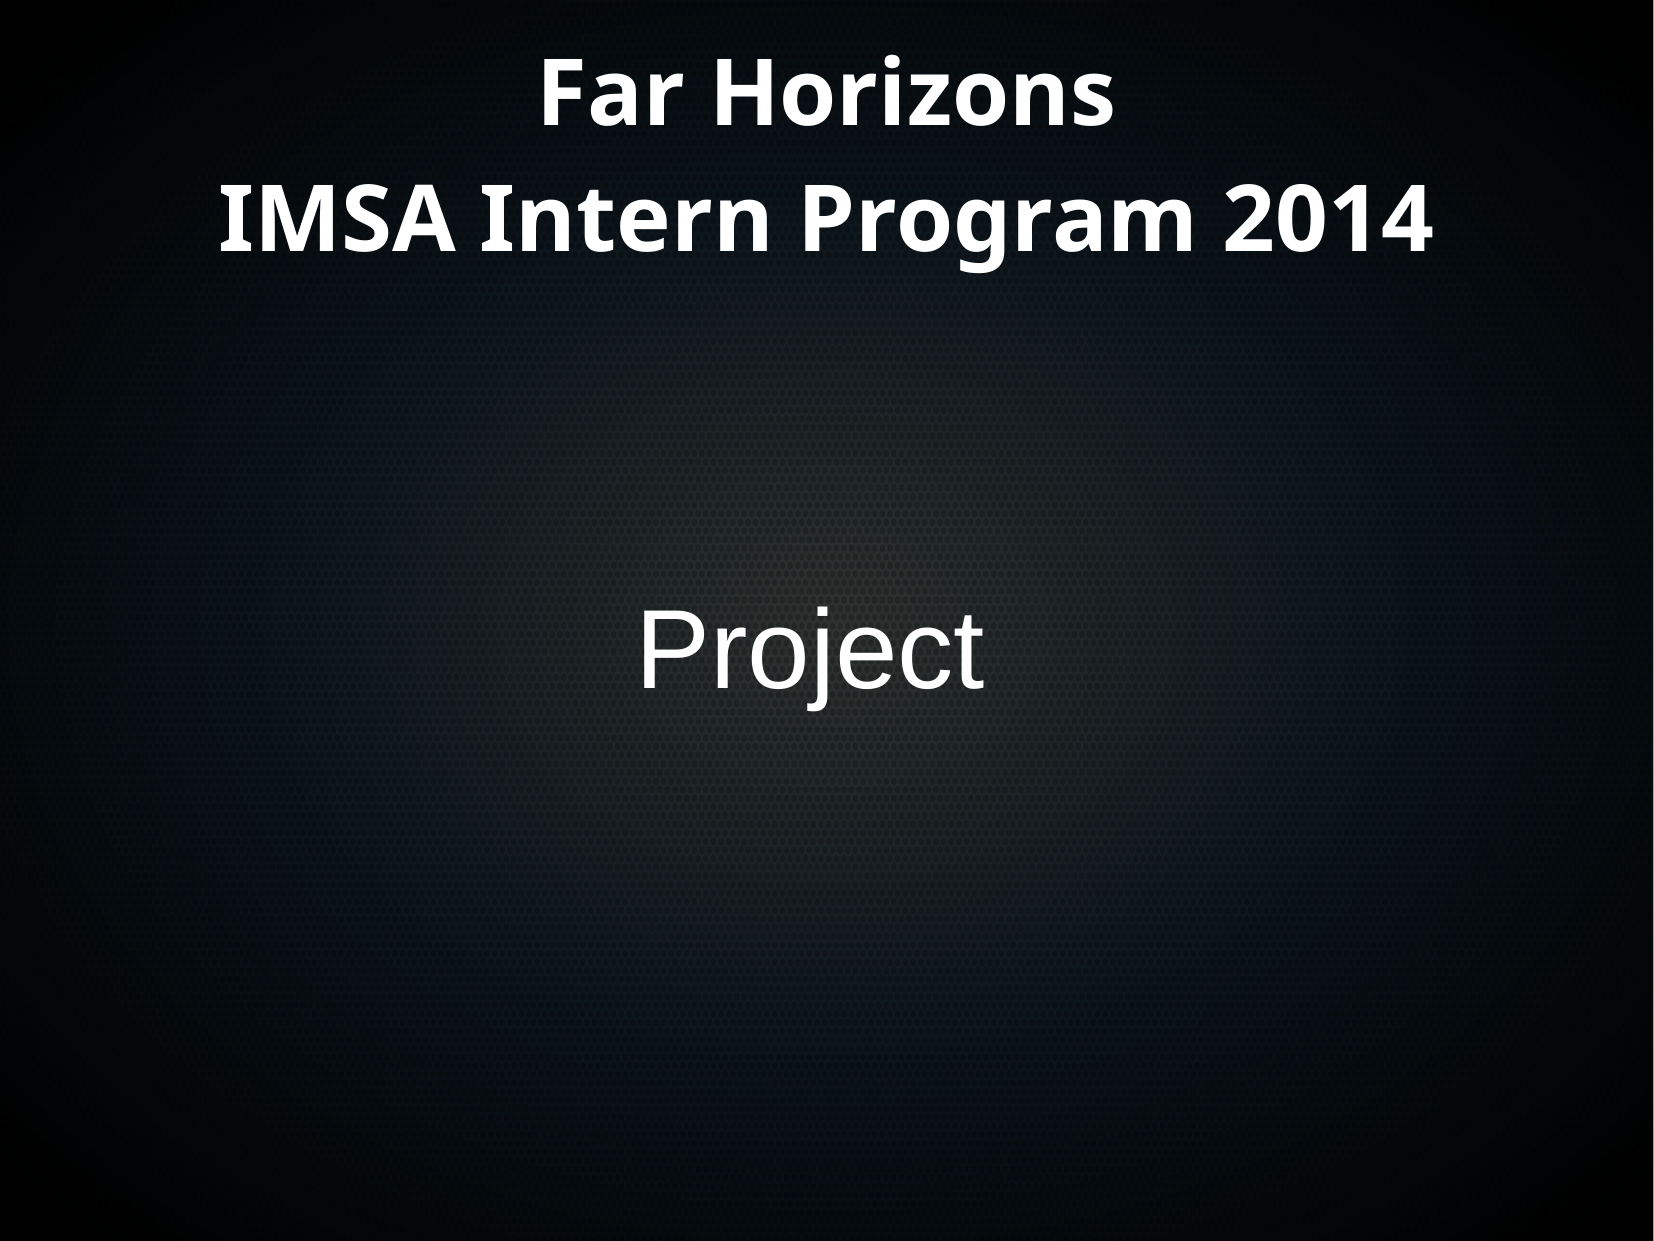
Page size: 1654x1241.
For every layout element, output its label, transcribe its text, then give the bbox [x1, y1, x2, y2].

title Far Horizons IMSA Intern Program 2014 [82, 44, 1571, 261]
subtitle Project [82, 290, 1538, 1010]
picture [0, 0, 1654, 1241]
